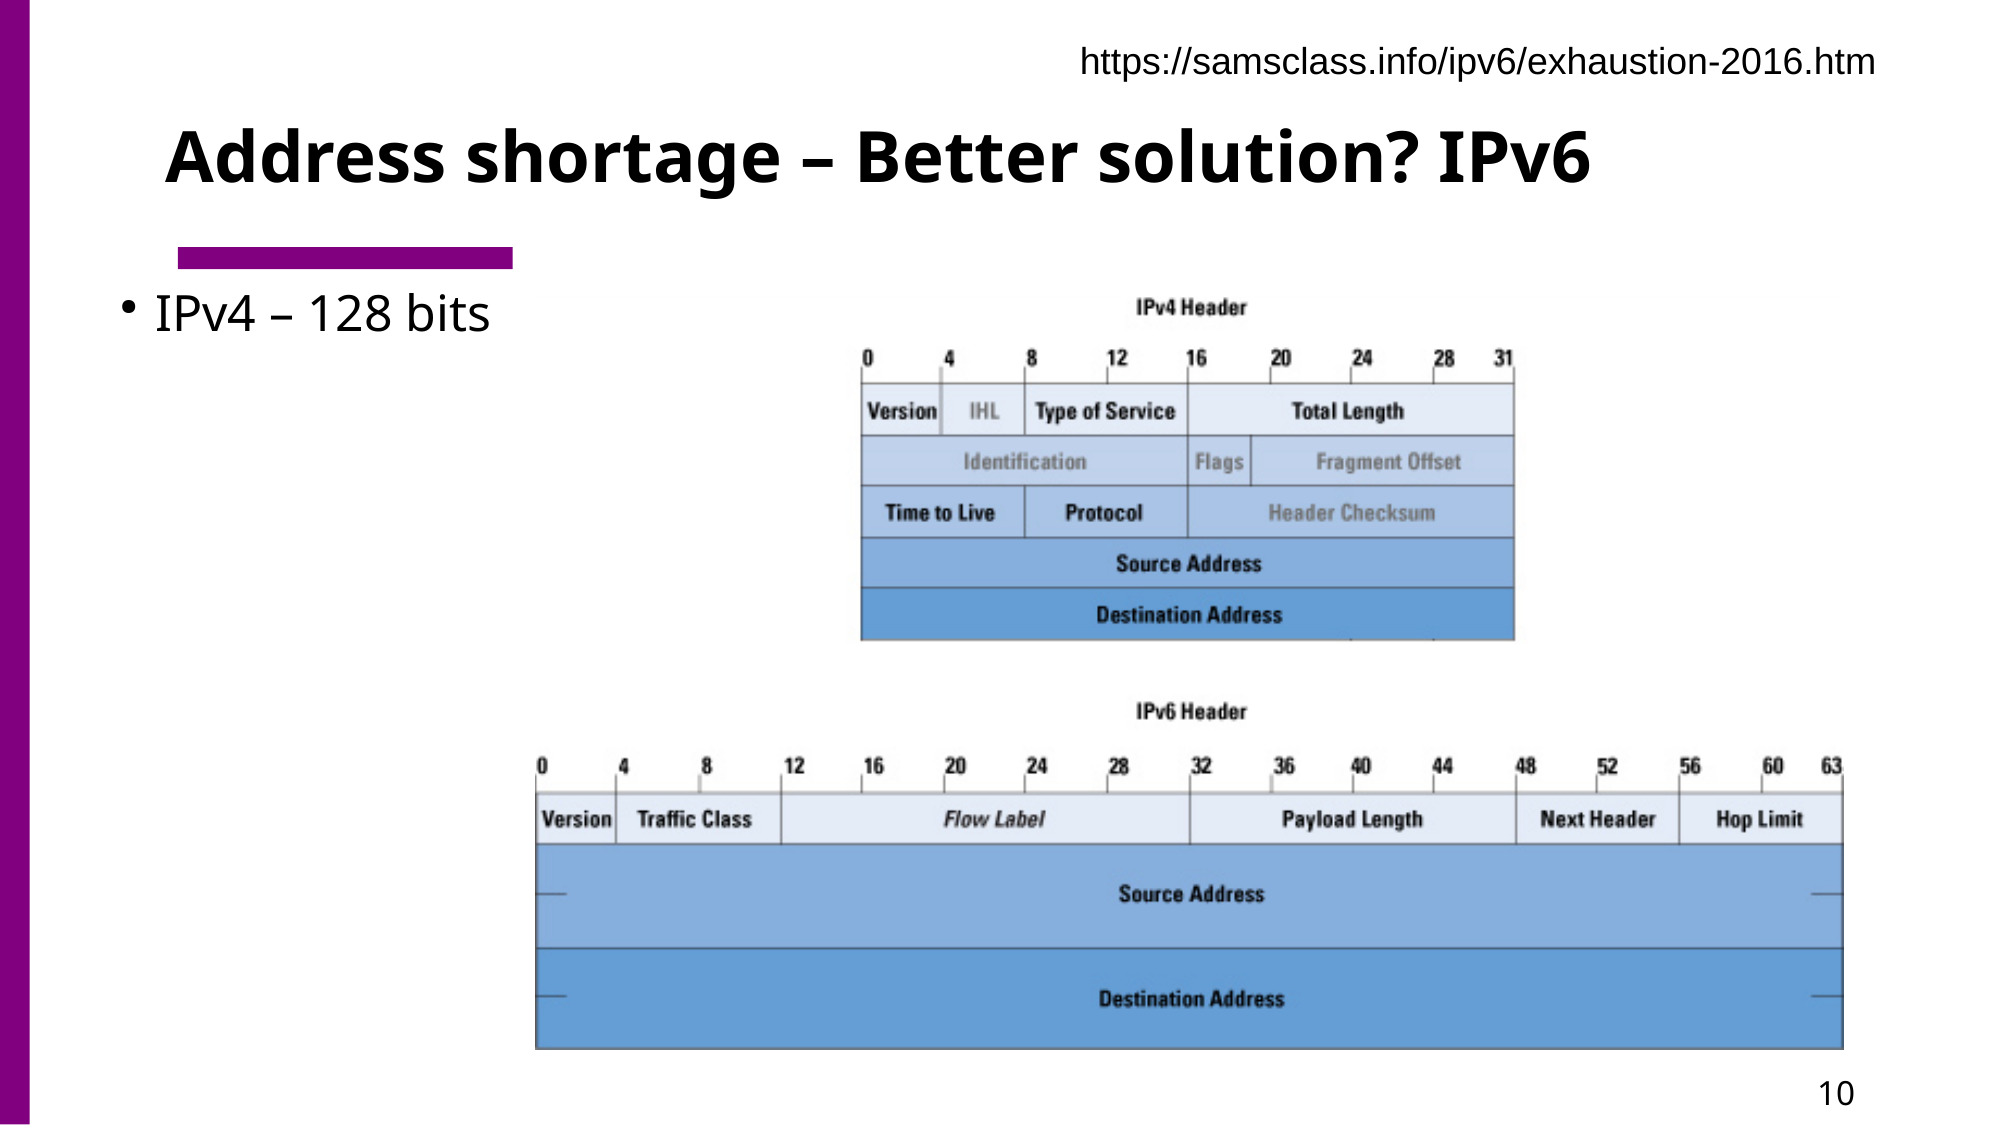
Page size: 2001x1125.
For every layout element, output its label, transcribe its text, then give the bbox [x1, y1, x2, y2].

picture [535, 296, 1844, 1051]
text_box Address shortage – Better solution? IPv6 [151, 0, 1849, 212]
text_box https://samsclass.info/ipv6/exhaustion-2016.htm [1065, 33, 1892, 91]
text_box IPv4 – 128 bits [105, 277, 1786, 1125]
